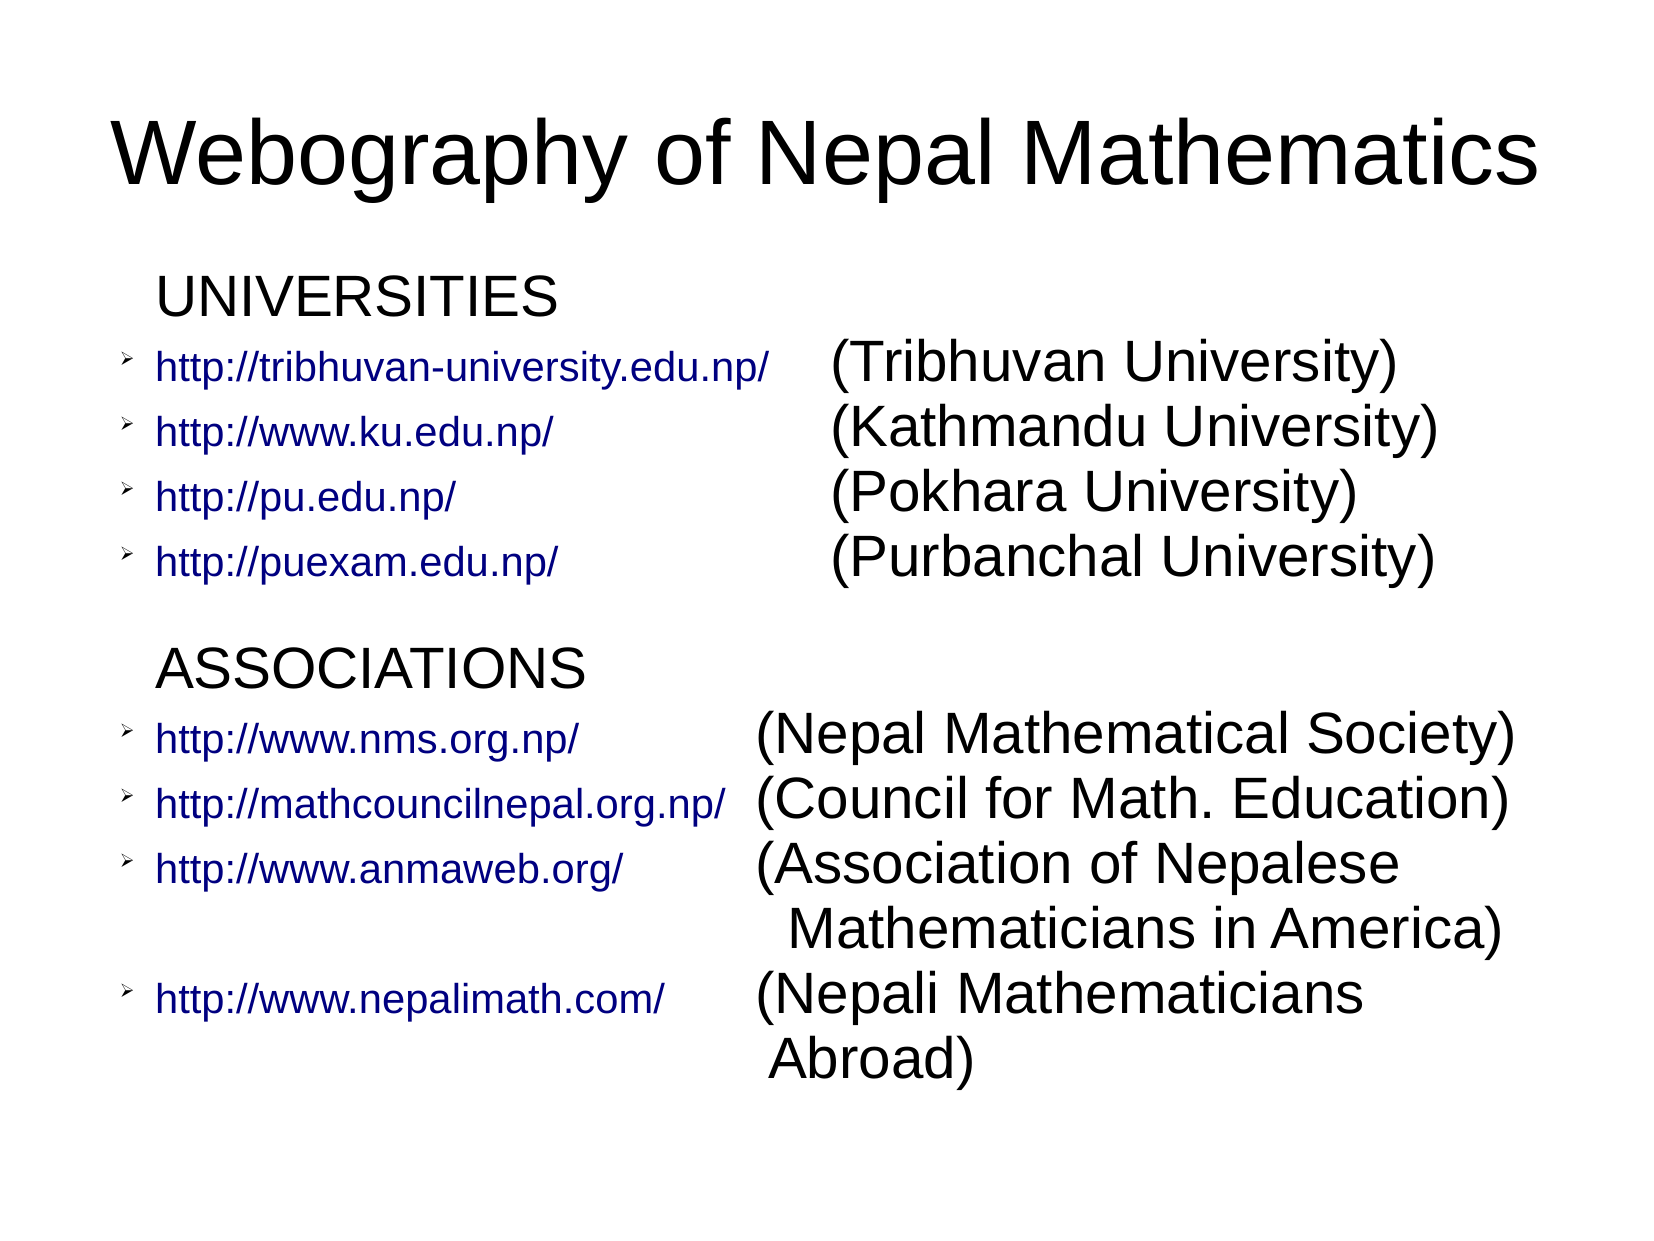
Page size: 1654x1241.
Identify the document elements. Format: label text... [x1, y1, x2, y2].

title Webography of Nepal Mathematics [82, 49, 1571, 257]
text_box UNIVERSITIES http://tribhuvan-university.edu.np/ (Tribhuvan University) http://www.ku.edu.np/ (Kathmandu University) http://pu.edu.np/ (Pokhara University) http://puexam.edu.np/ (Purbanchal University) ASSOCIATIONS http://www.nms.org.np/ (Nepal Mathematical Society) http://mathcouncilnepal.org.np/ (Council for Math. Education) http://www.anmaweb.org/ (Association of Nepalese Mathematicians in America) http://www.nepalimath.com/ (Nepali Mathematicians Abroad) [105, 256, 1571, 1186]
